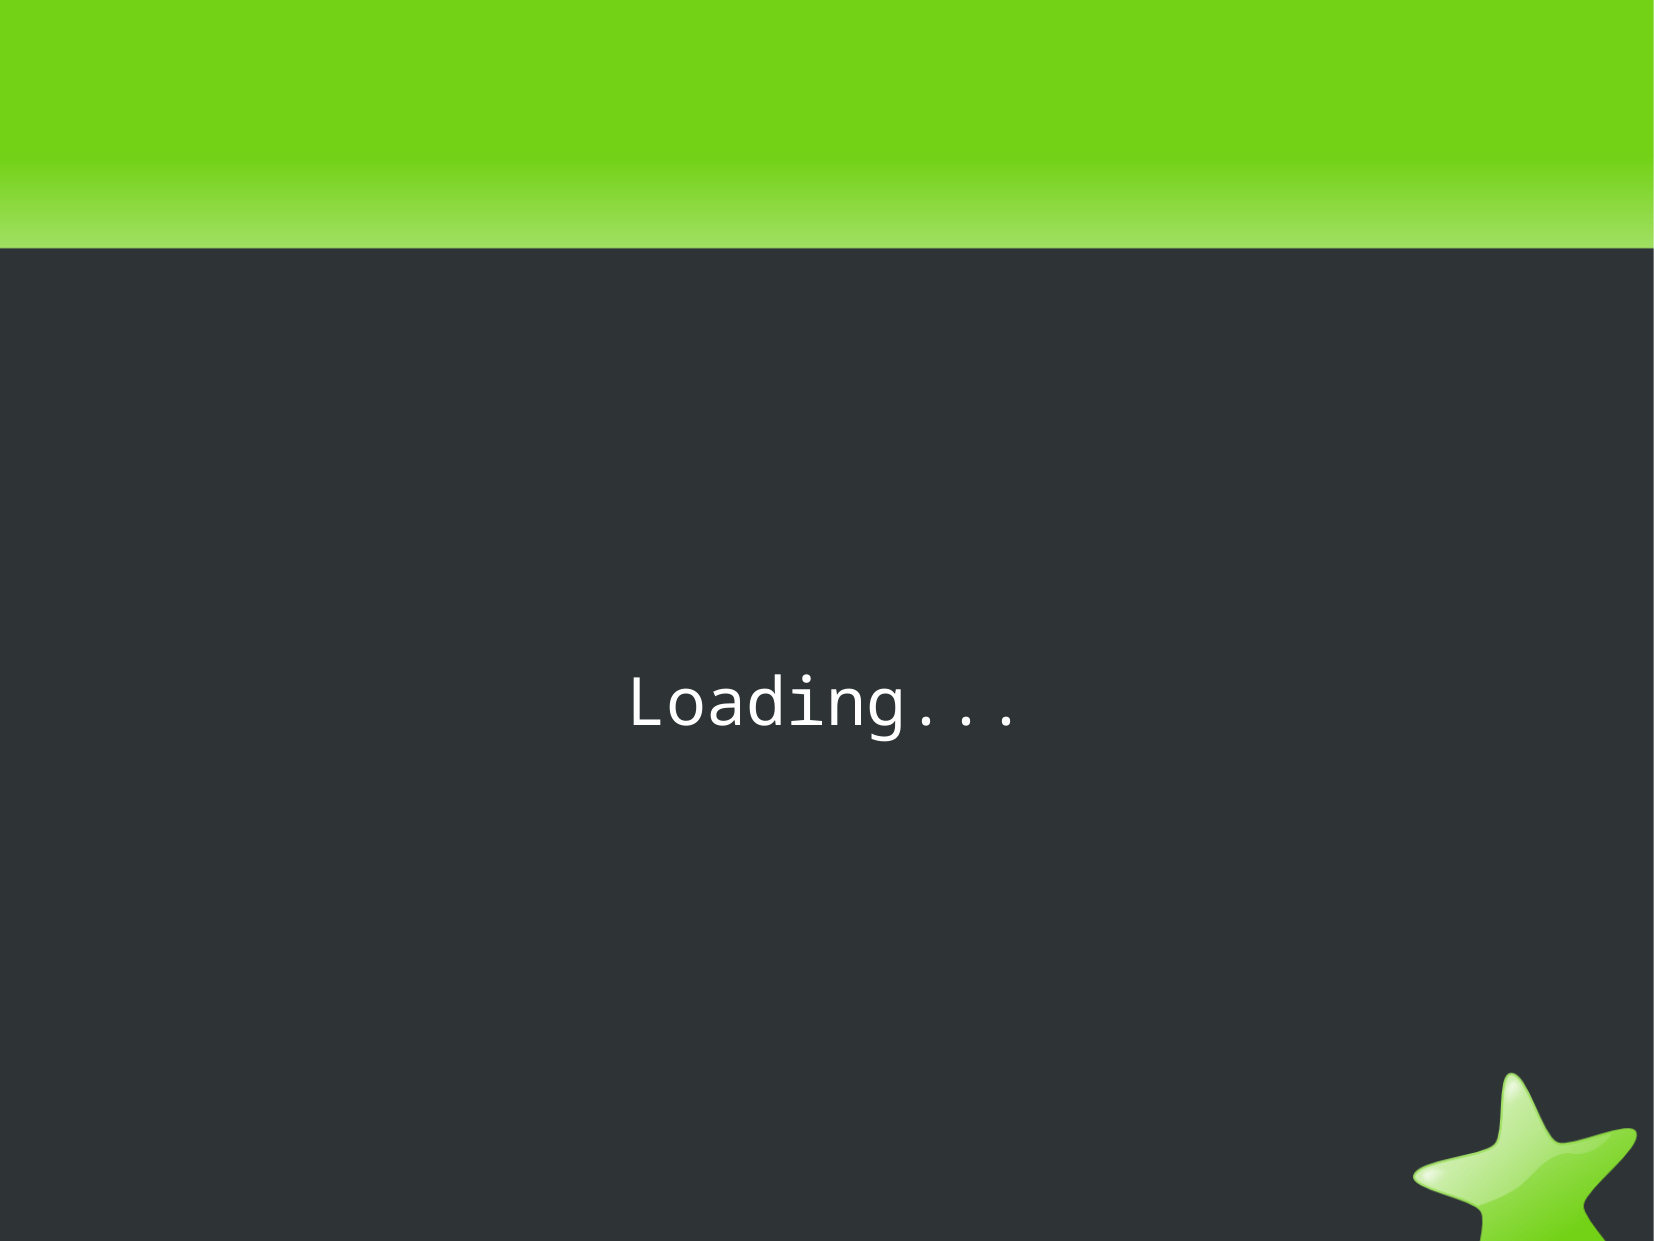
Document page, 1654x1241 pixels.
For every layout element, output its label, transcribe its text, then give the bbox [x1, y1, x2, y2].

subtitle Loading... [82, 290, 1571, 1109]
picture [0, 0, 1654, 1241]
